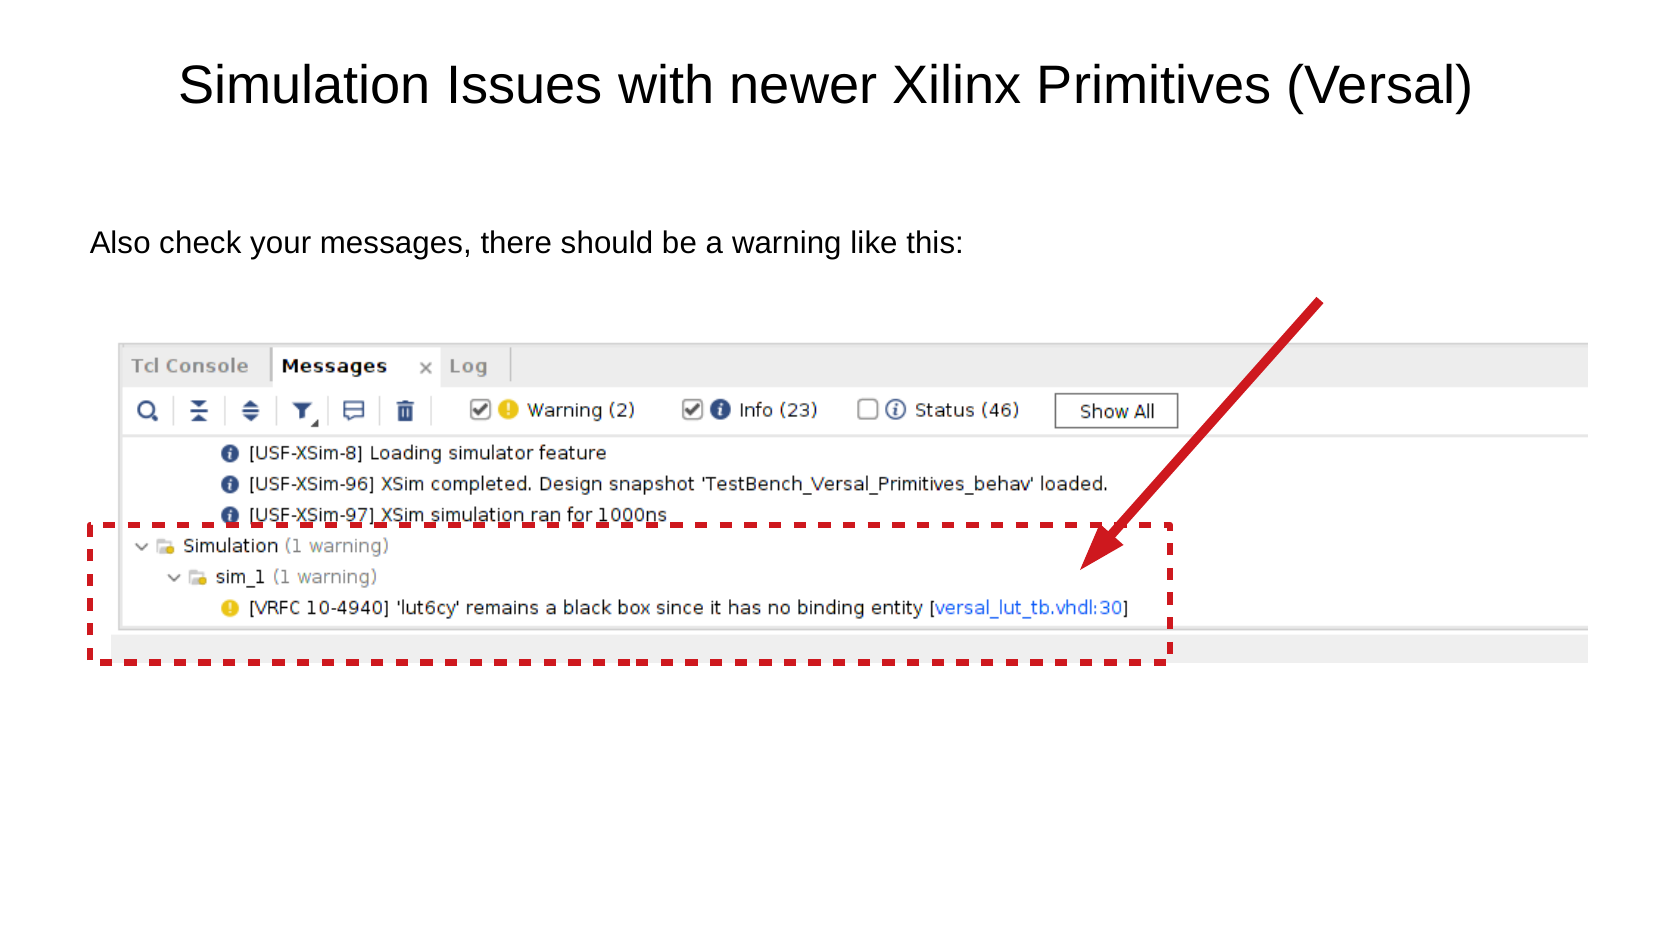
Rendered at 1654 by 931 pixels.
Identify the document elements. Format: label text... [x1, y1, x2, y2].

title Simulation Issues with newer Xilinx Primitives (Versal) [82, 7, 1571, 163]
text_box Also check your messages, there should be a warning like this: [75, 218, 1621, 339]
picture [111, 324, 1588, 663]
